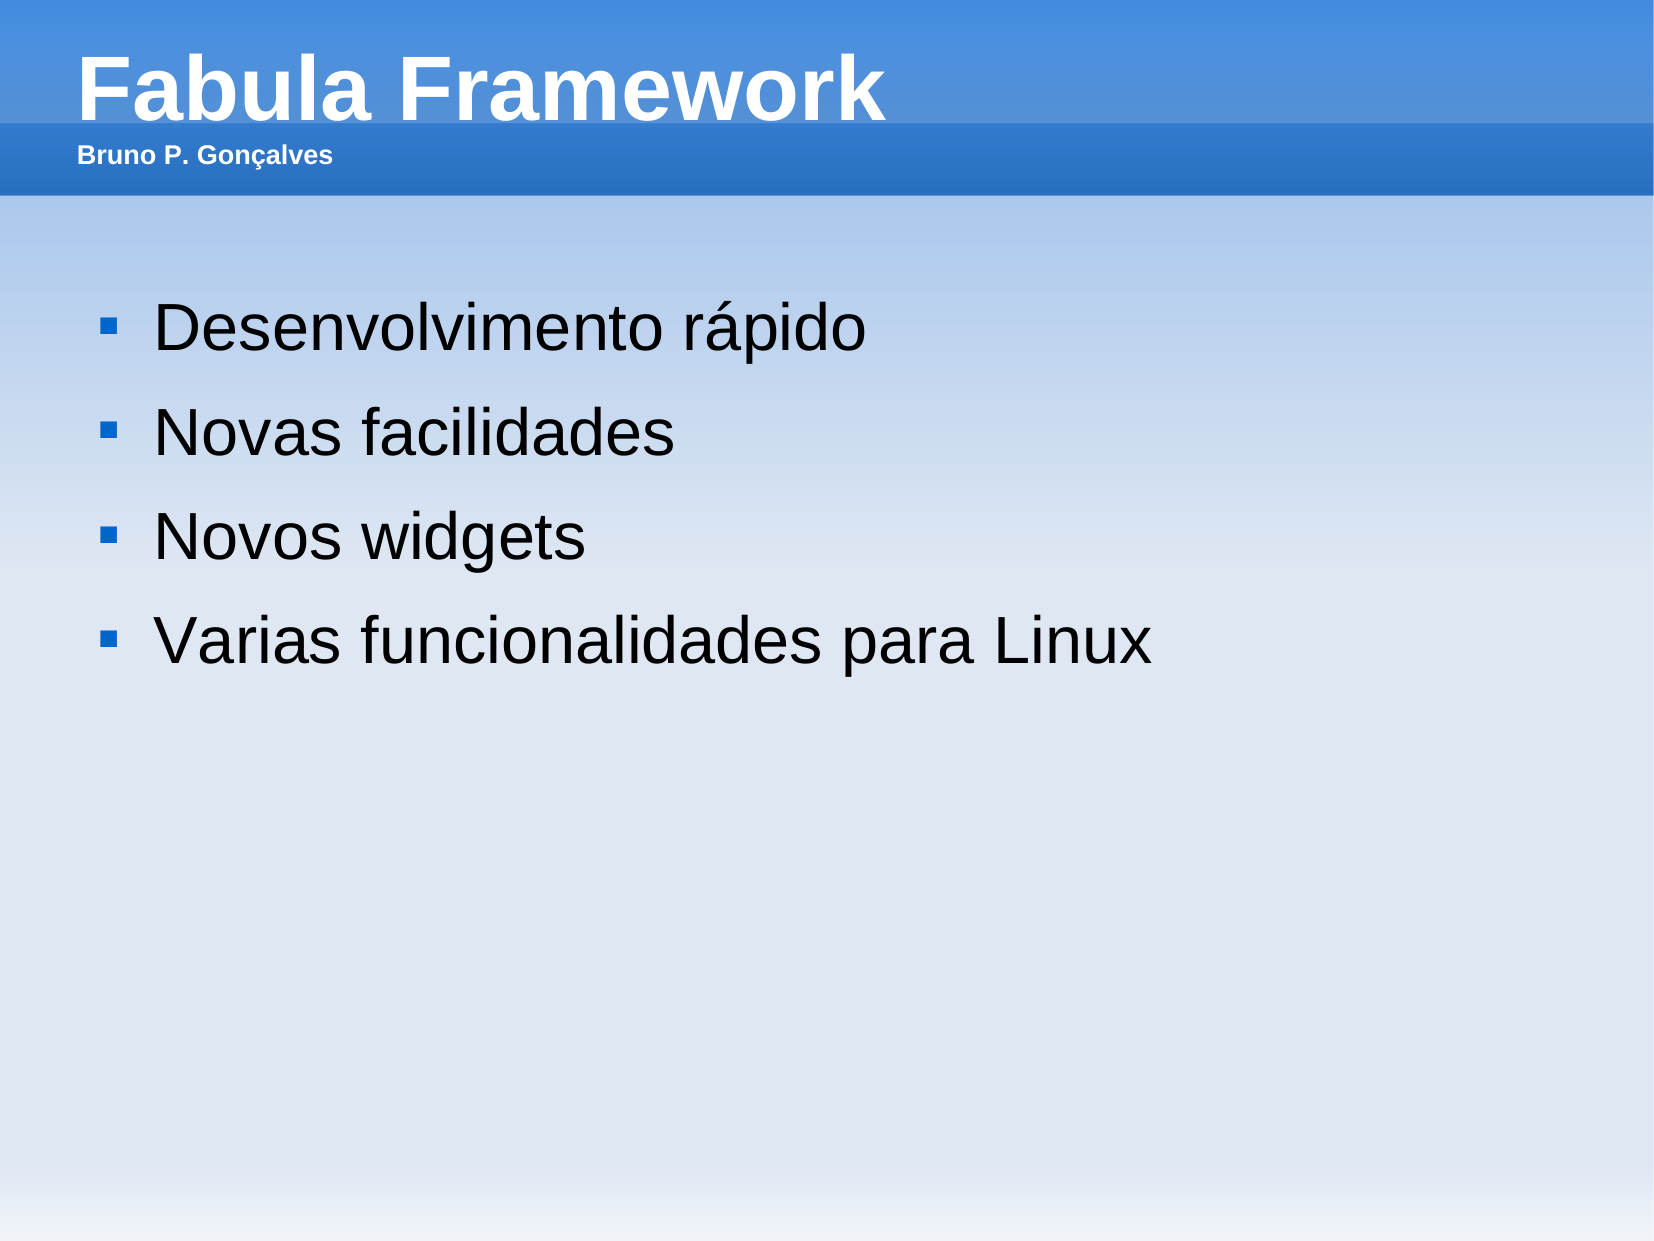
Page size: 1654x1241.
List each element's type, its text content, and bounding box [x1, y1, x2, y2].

list Desenvolvimento rápido Novas facilidades Novos widgets Varias funcionalidades para Linux [82, 290, 1571, 1094]
picture [0, 0, 1654, 1241]
title Fabula Framework Bruno P. Gonçalves [76, 7, 1565, 200]
